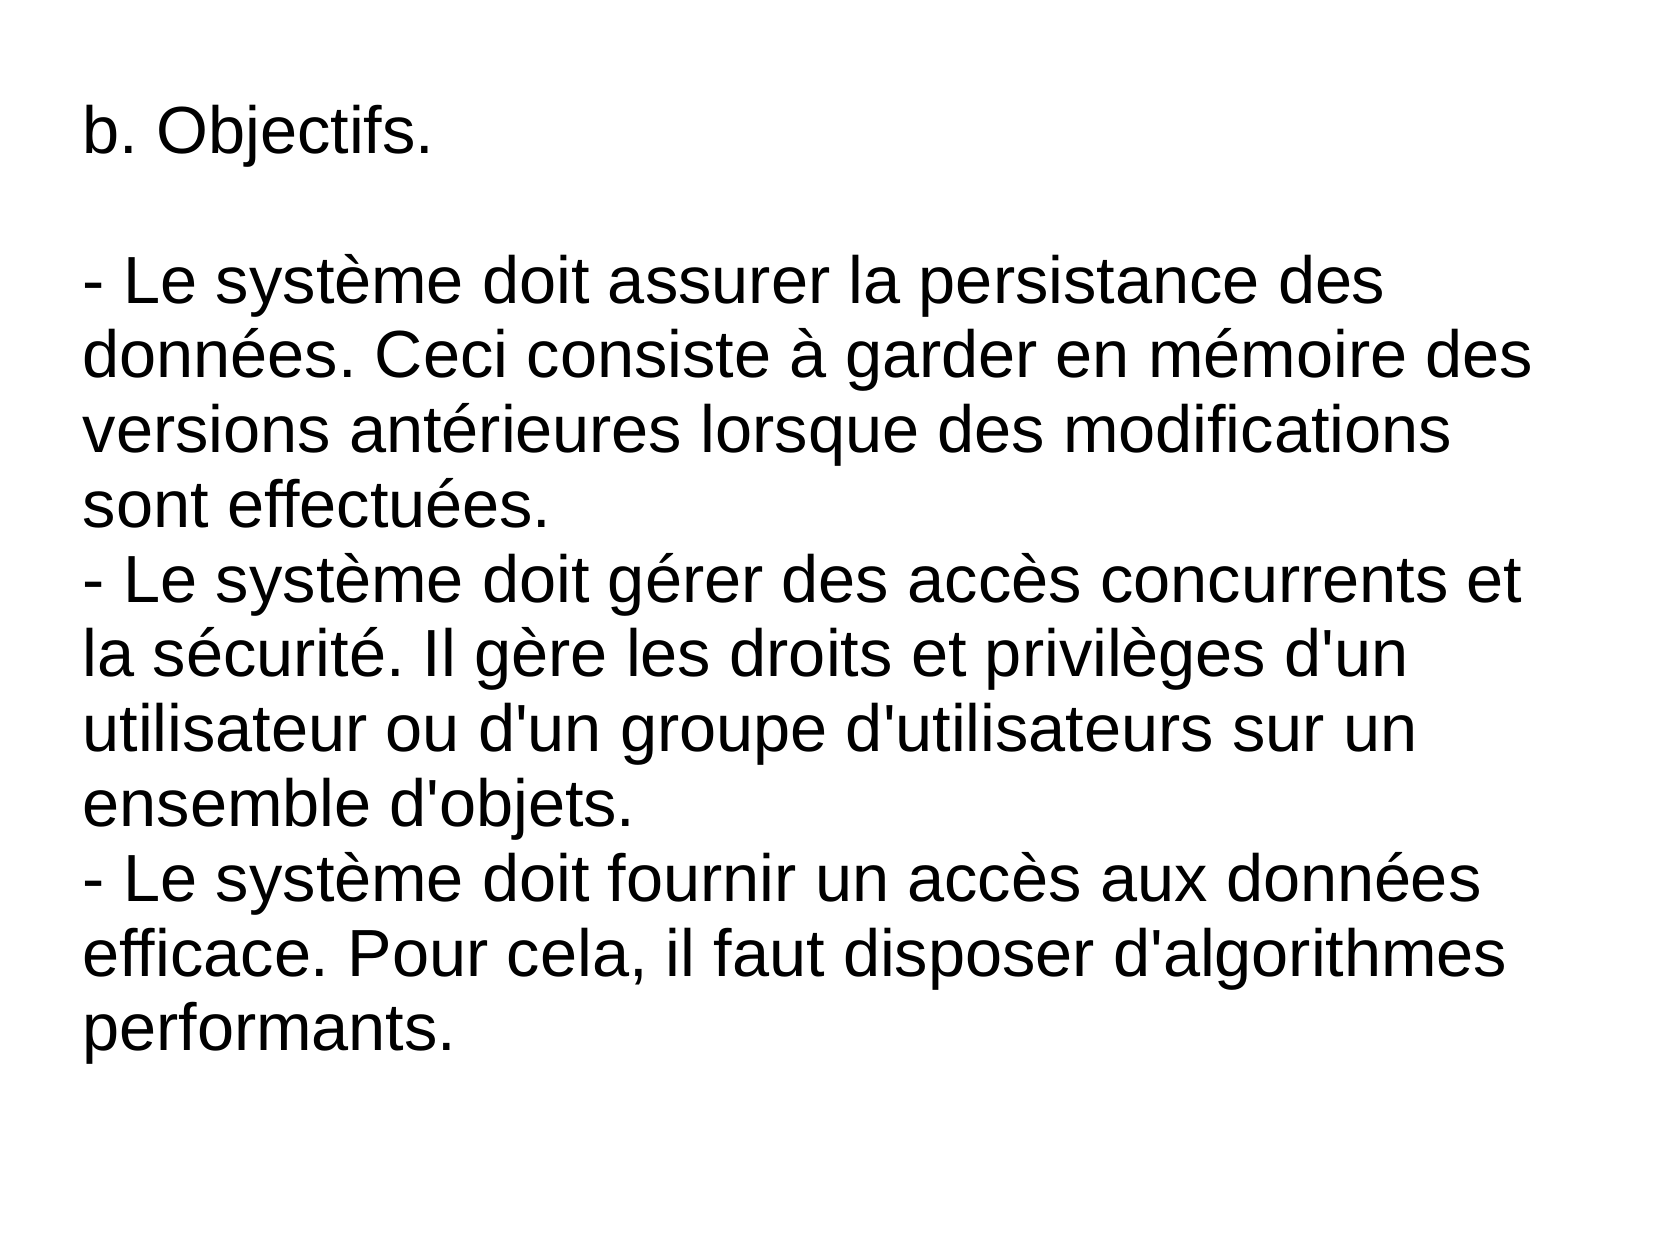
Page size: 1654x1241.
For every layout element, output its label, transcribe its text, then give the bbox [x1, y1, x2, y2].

subtitle b. Objectifs. - Le système doit assurer la persistance des données. Ceci consiste à garder en mémoire des versions antérieures lorsque des modifications sont effectuées. - Le système doit gérer des accès concurrents et la sécurité. Il gère les droits et privilèges d'un utilisateur ou d'un groupe d'utilisateurs sur un ensemble d'objets. - Le système doit fournir un accès aux données efficace. Pour cela, il faut disposer d'algorithmes performants. [82, 49, 1571, 1109]
